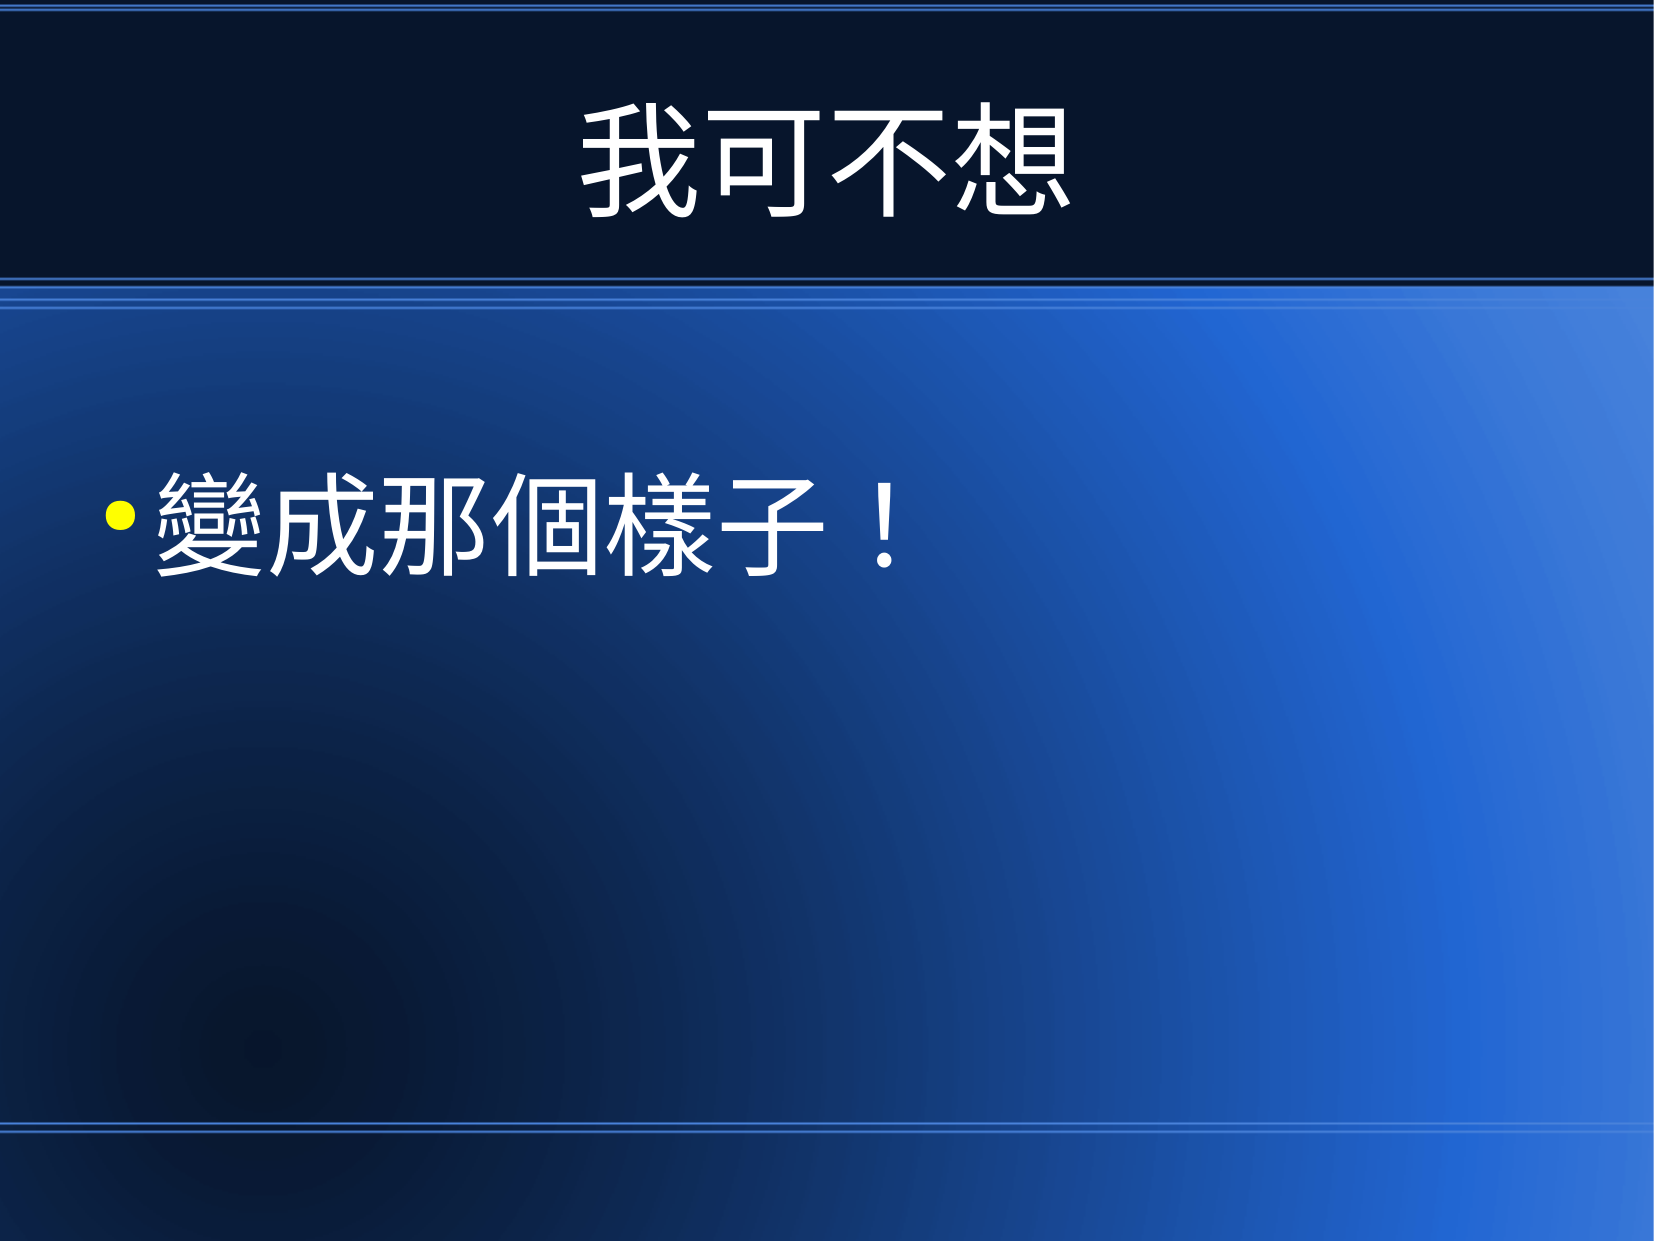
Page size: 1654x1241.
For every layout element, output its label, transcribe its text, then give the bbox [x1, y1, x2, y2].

list 變成那個樣子！ [82, 355, 1571, 1241]
picture [0, 0, 1654, 1241]
title 我可不想 [82, 49, 1571, 257]
